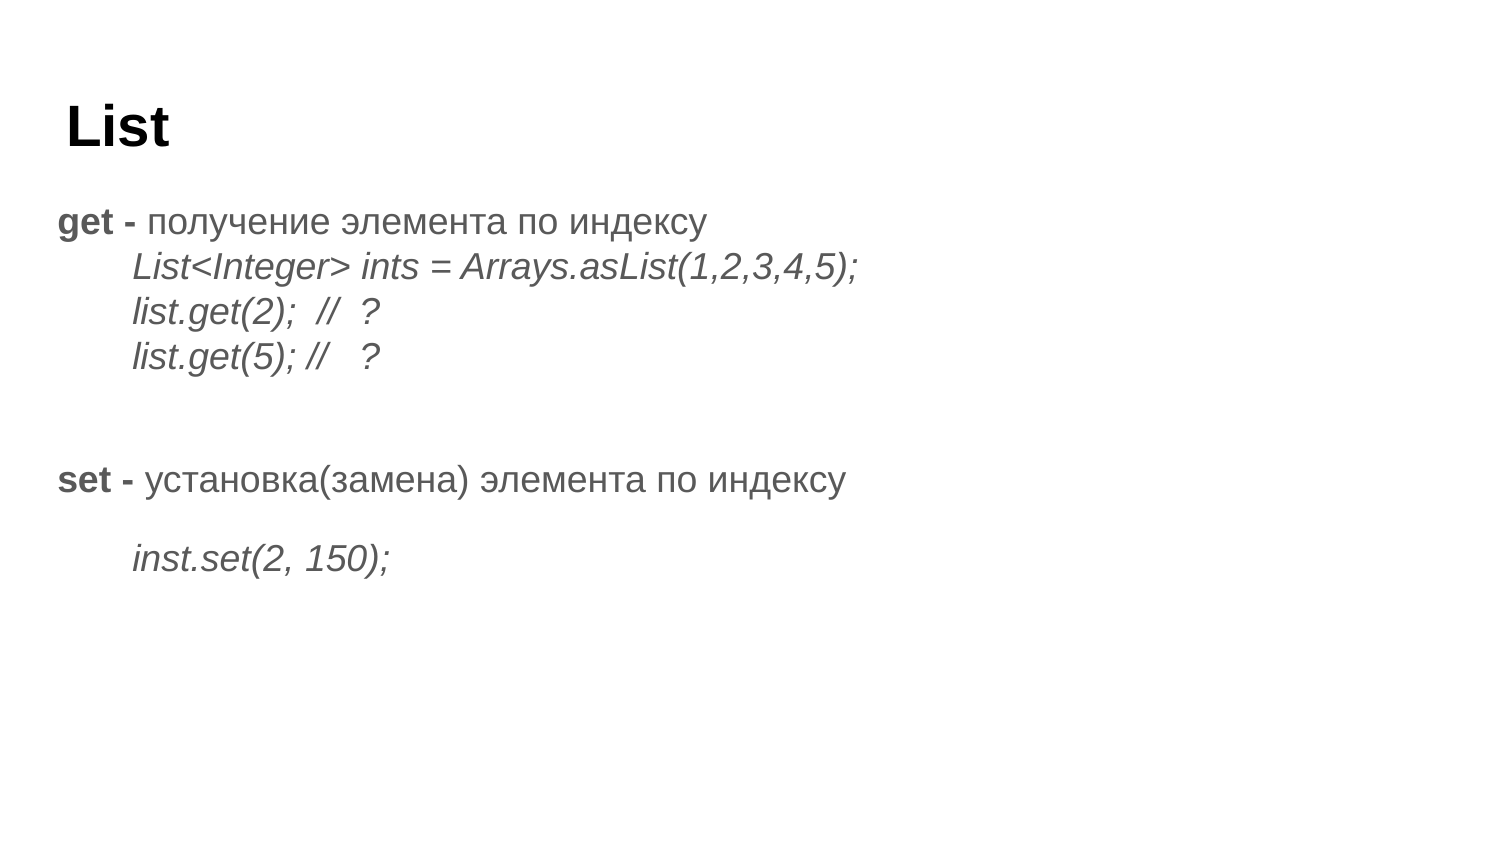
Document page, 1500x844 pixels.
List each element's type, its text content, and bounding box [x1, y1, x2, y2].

list get - получение элемента по индексу List<Integer> ints = Arrays.asList(1,2,3,4,5); list.get(2); // ? list.get(5); // ? set - установка(замена) элемента по индексу inst.set(2, 150); [42, 182, 1440, 743]
title List [51, 72, 1449, 167]
